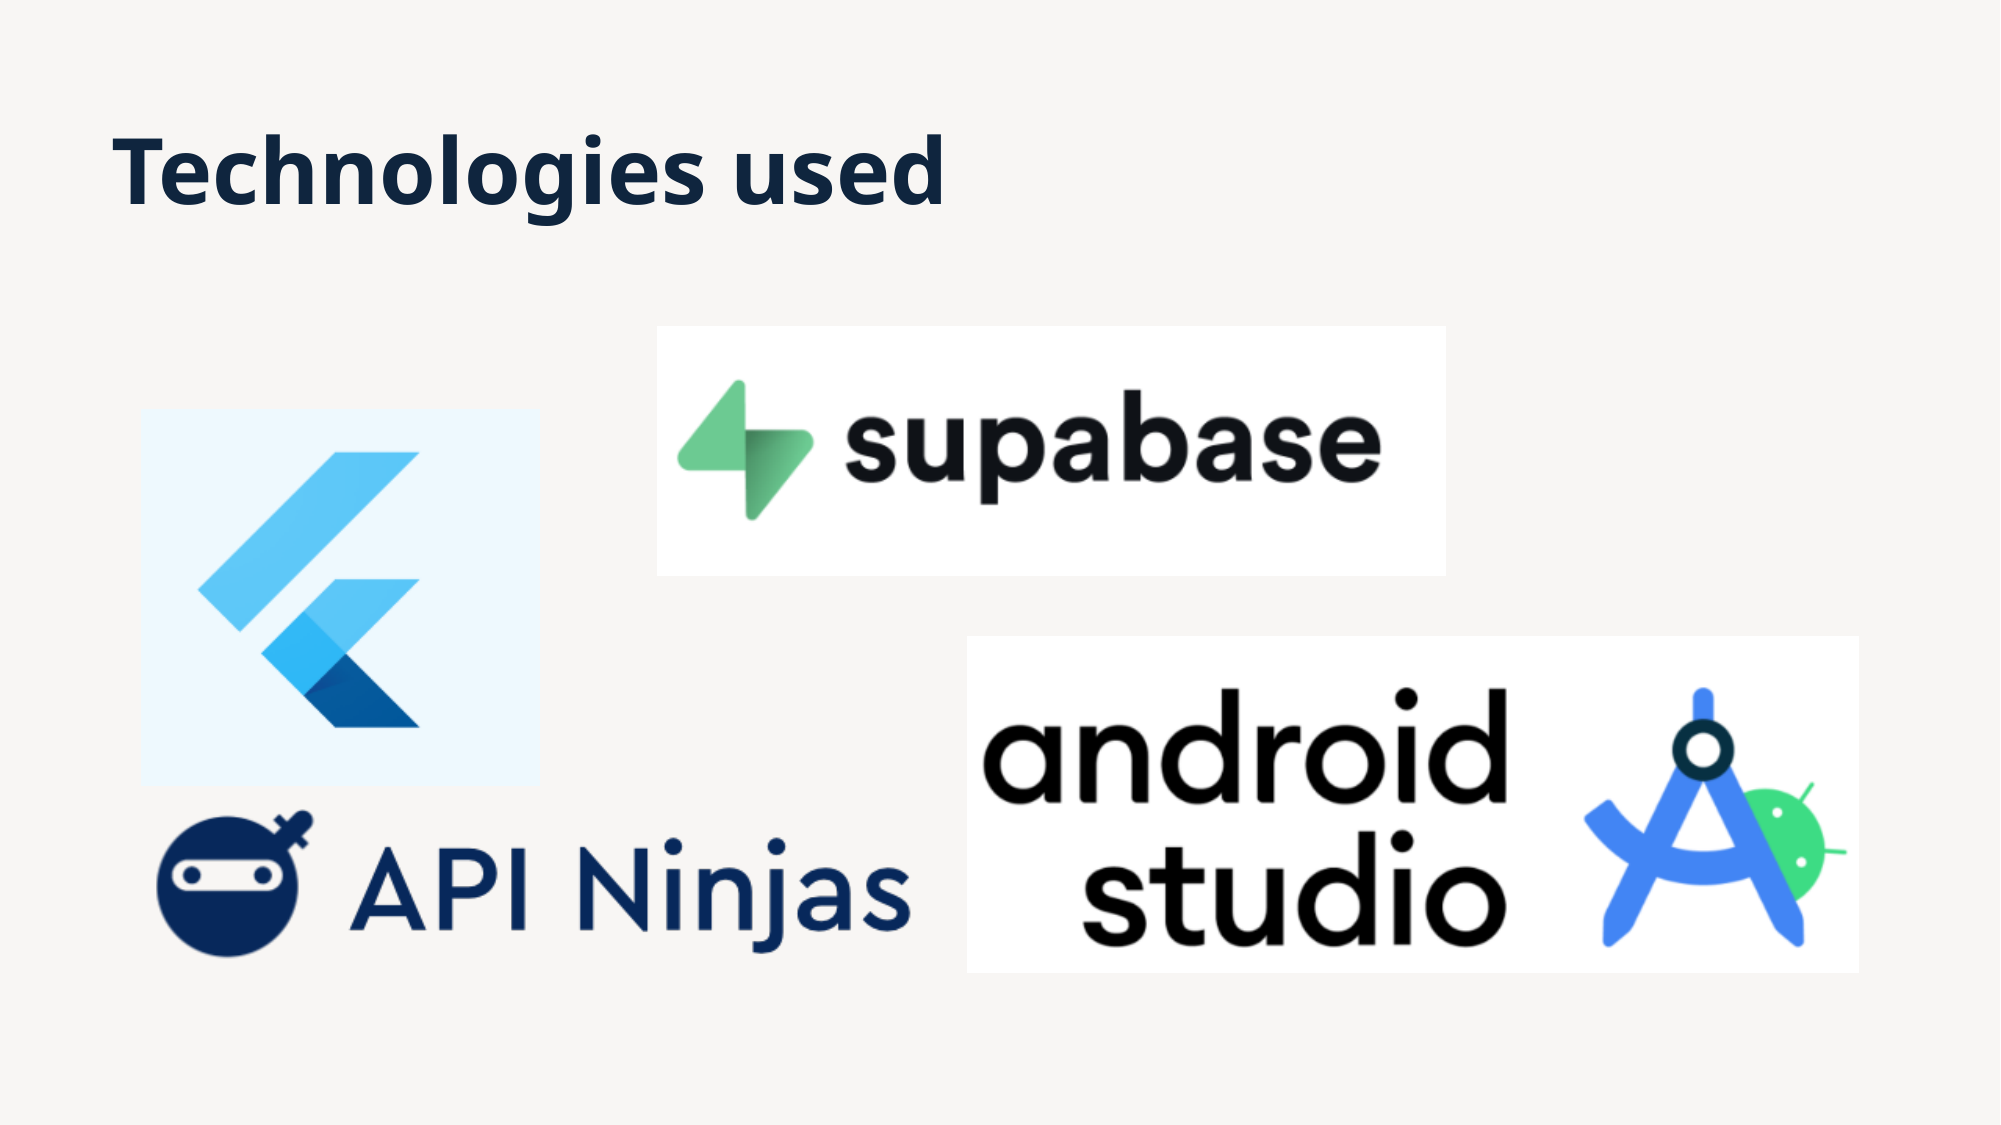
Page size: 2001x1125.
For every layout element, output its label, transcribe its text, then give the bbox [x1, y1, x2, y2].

picture [141, 805, 923, 987]
picture [657, 327, 1446, 576]
picture [141, 409, 540, 786]
title Technologies used [96, 83, 1822, 267]
picture [967, 636, 1859, 973]
